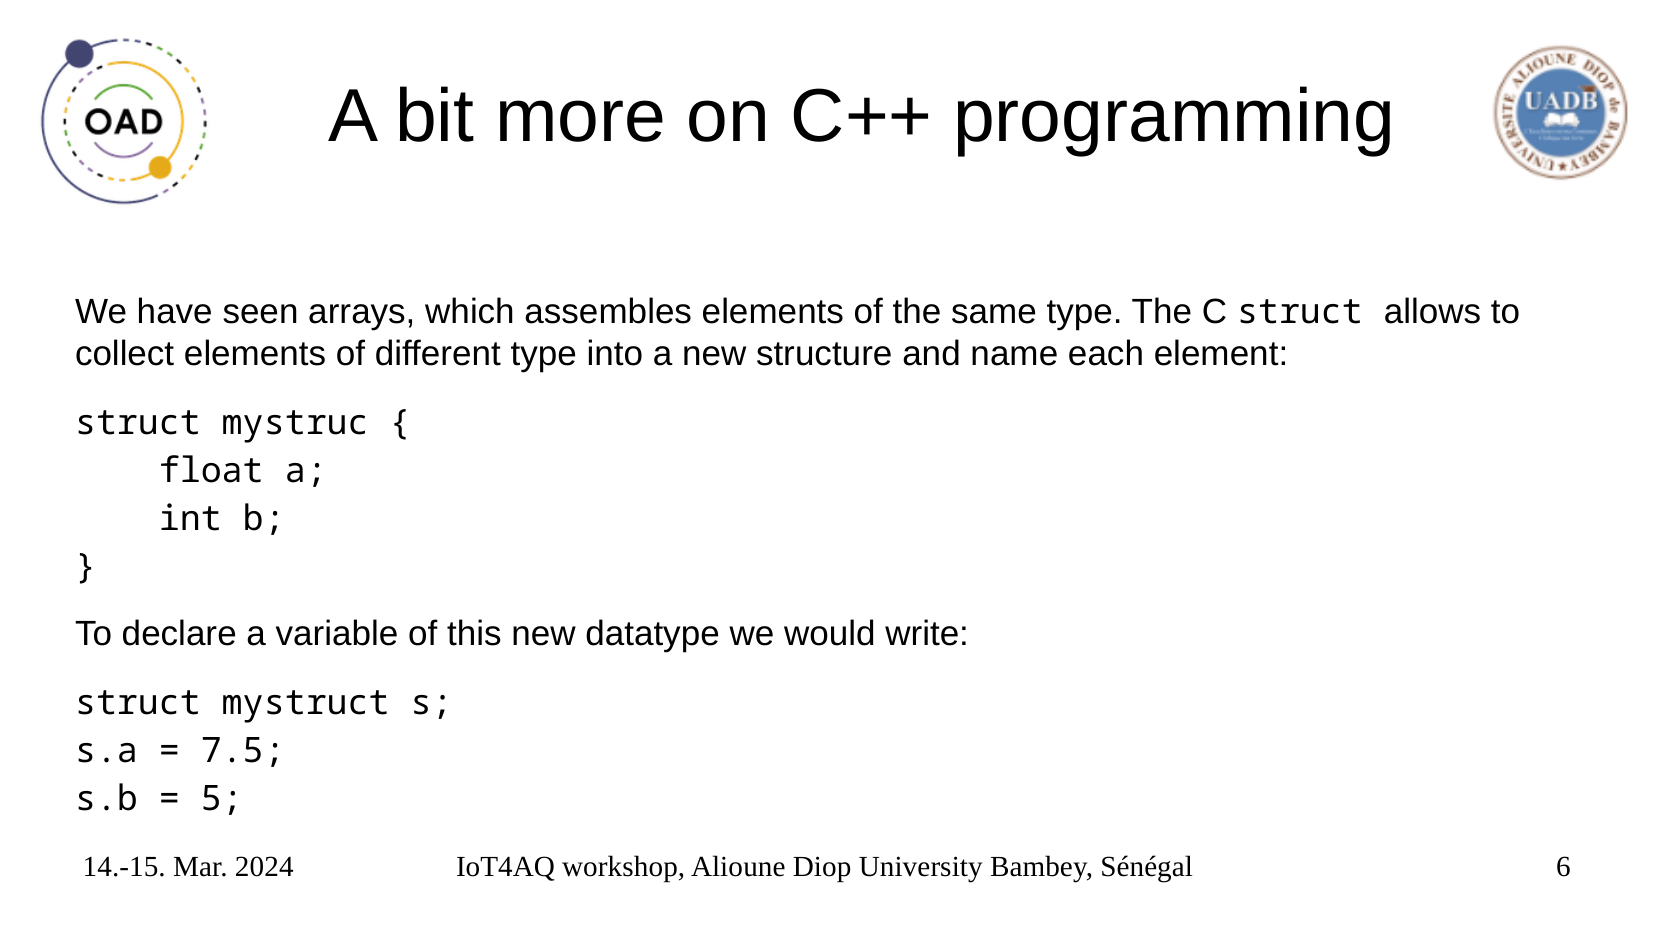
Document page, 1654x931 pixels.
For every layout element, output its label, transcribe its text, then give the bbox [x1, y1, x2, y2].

picture [0, 24, 242, 225]
picture [1482, 37, 1641, 188]
title A bit more on C++ programming [278, 37, 1446, 193]
list We have seen arrays, which assembles elements of the same type. The C struct allows to collect elements of different type into a new structure and name each element: struct mystruc { float a; int b; } To declare a variable of this new datatype we would write: struct mystruct s; s.a = 7.5; s.b = 5; [75, 285, 1564, 826]
